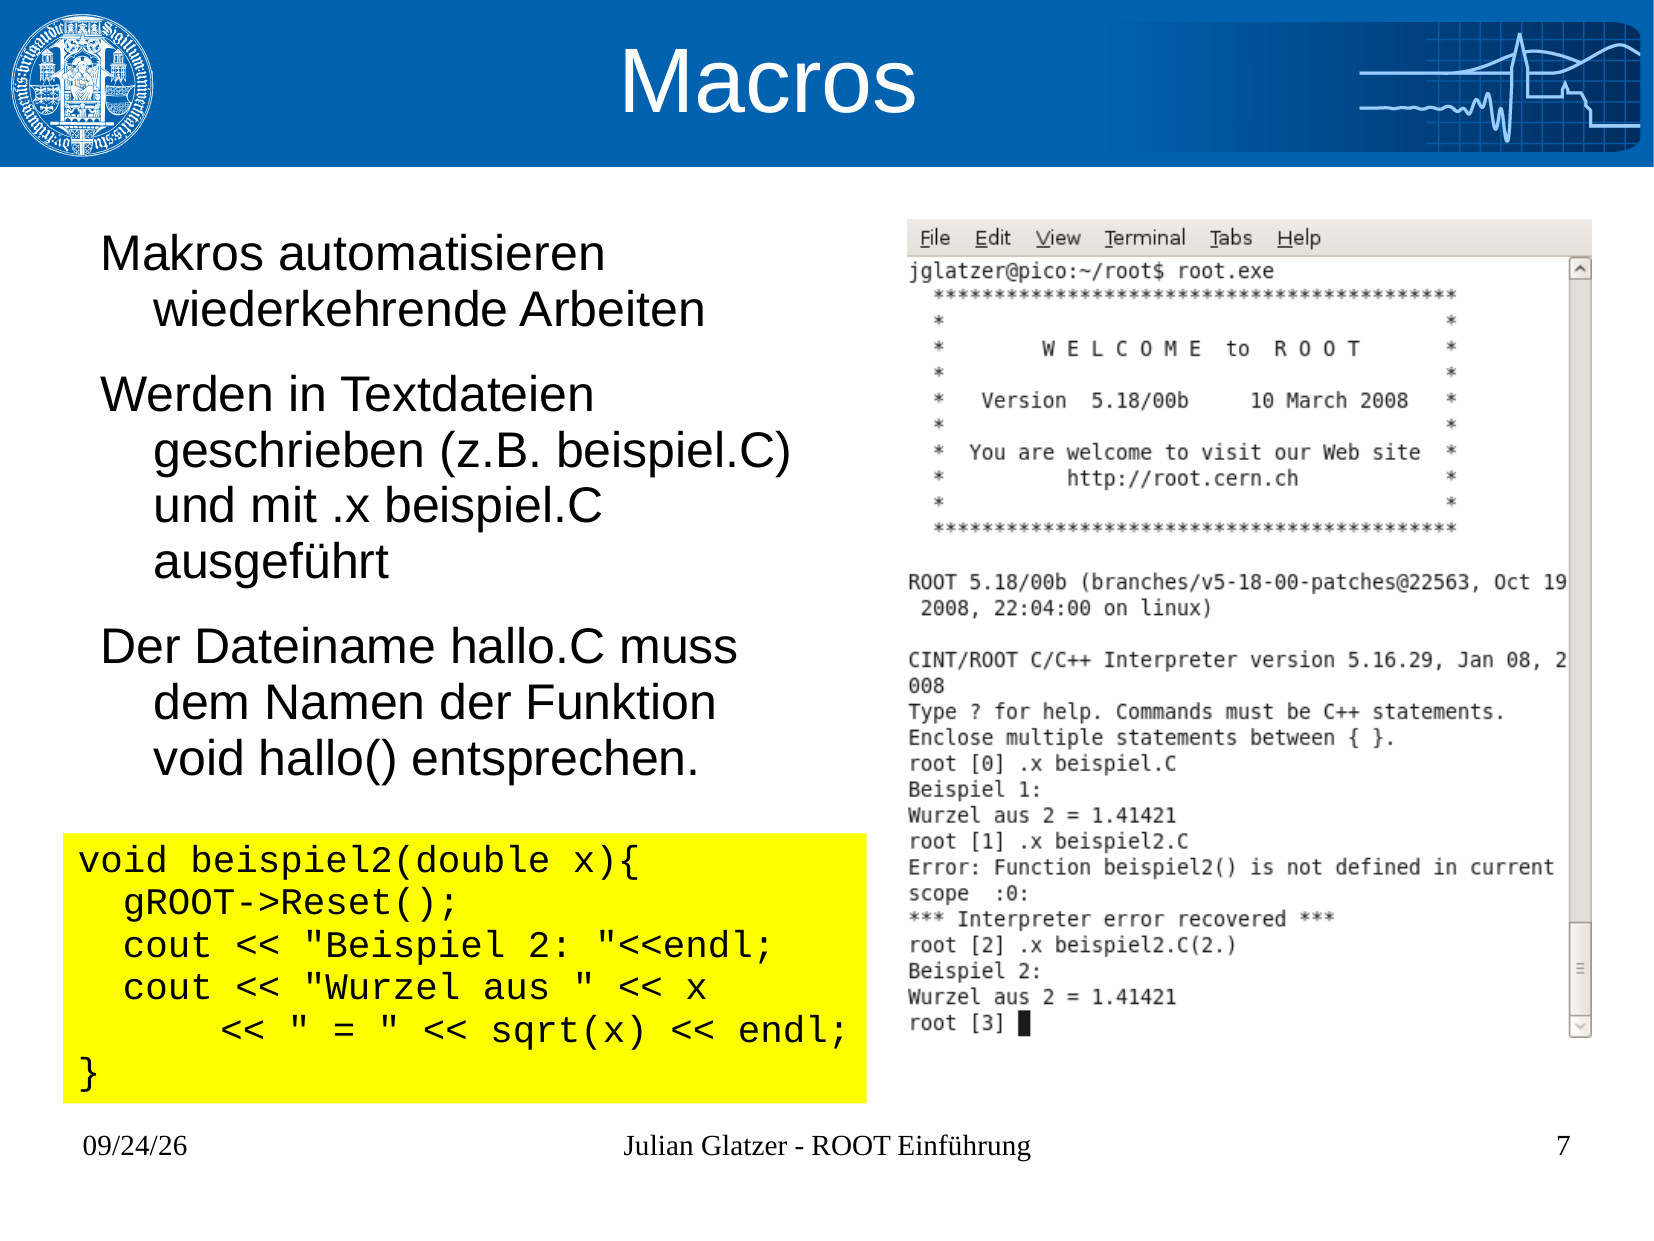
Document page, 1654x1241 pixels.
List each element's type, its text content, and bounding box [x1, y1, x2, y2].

picture [0, 0, 1654, 167]
picture [907, 219, 1592, 1038]
text_box void beispiel2(double x){ gROOT->Reset(); cout << "Beispiel 2: "<<endl; cout << "Wurzel aus " << x << " = " << sqrt(x) << endl; } [63, 833, 867, 1104]
list Makros automatisieren wiederkehrende Arbeiten Werden in Textdateien geschrieben (z.B. beispiel.C) und mit .x beispiel.C ausgeführt Der Dateiname hallo.C muss dem Namen der Funktion void hallo() entsprechen. [82, 225, 809, 786]
title Macros [187, 19, 1351, 143]
